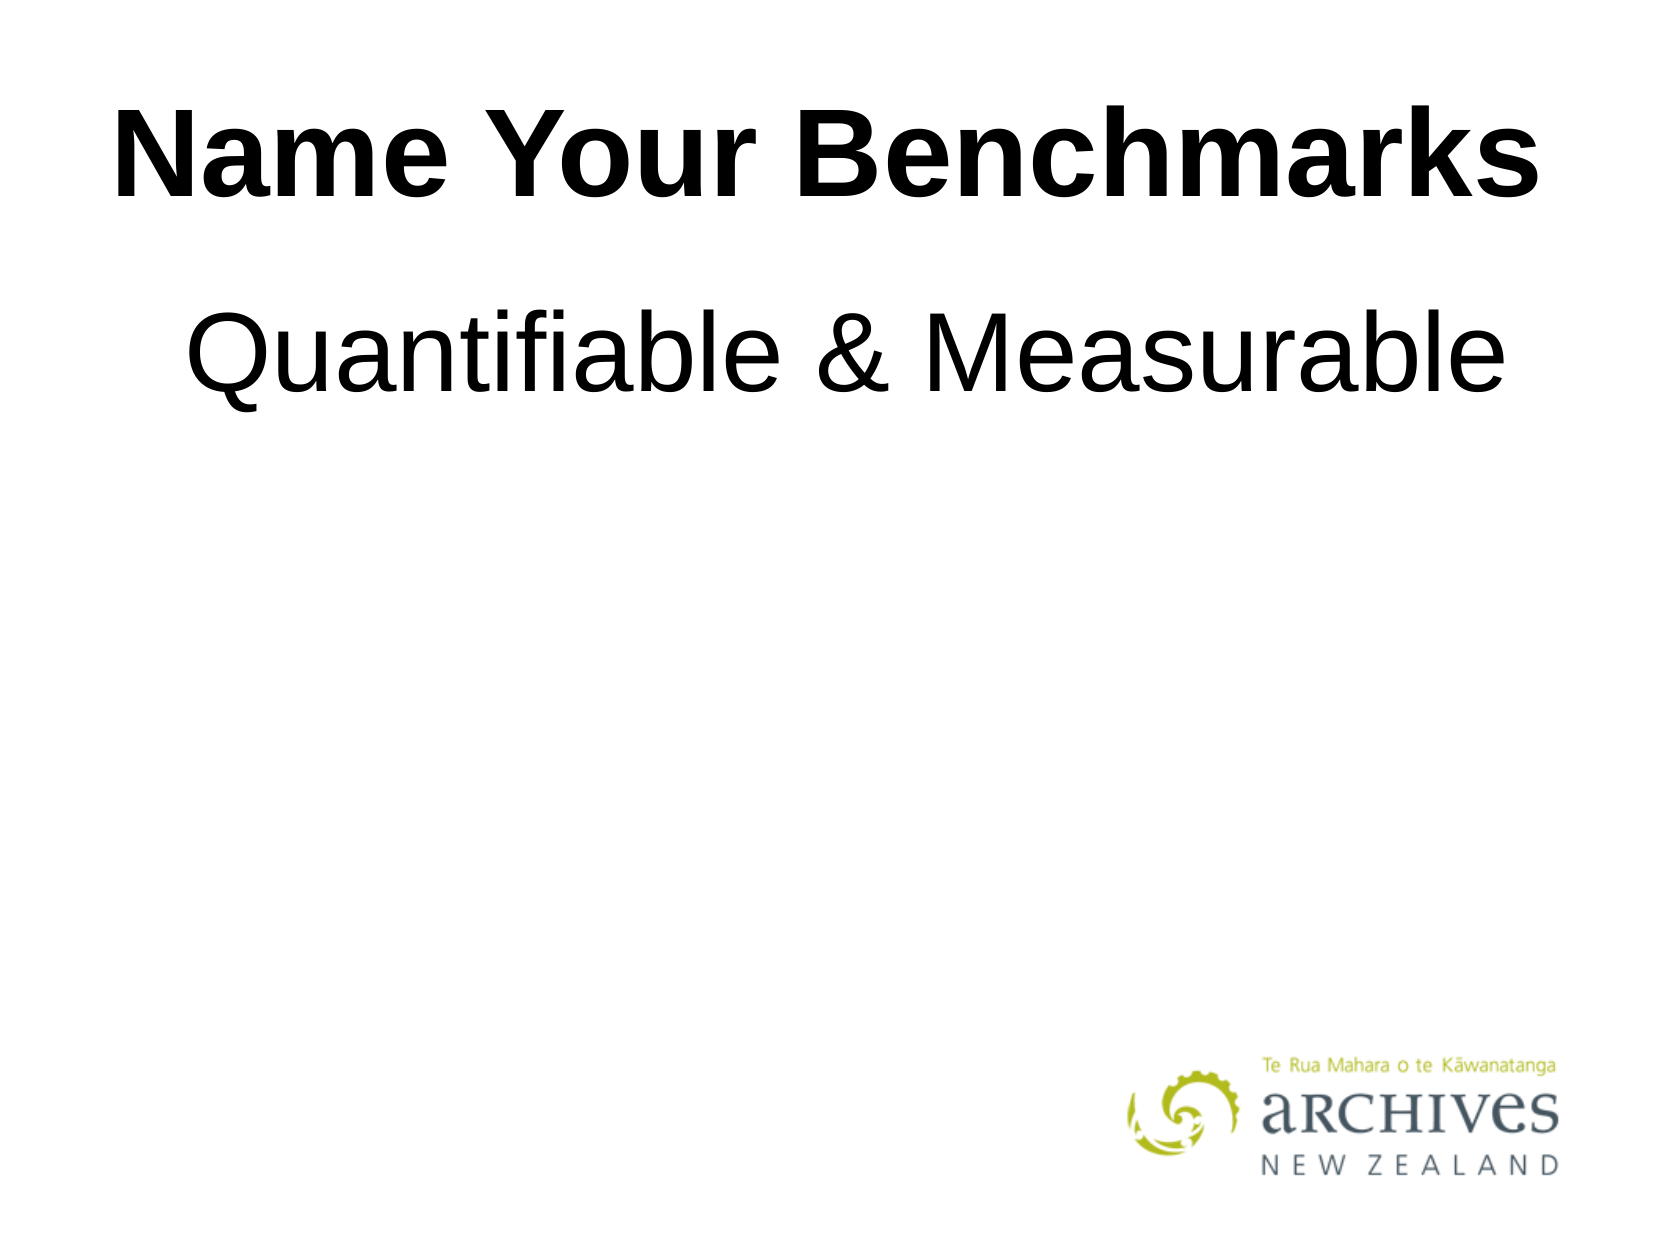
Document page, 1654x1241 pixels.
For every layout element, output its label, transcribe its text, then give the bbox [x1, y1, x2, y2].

title Name Your Benchmarks [82, 49, 1571, 257]
picture [1093, 1021, 1629, 1213]
list Quantifiable & Measurable [82, 290, 1571, 1010]
